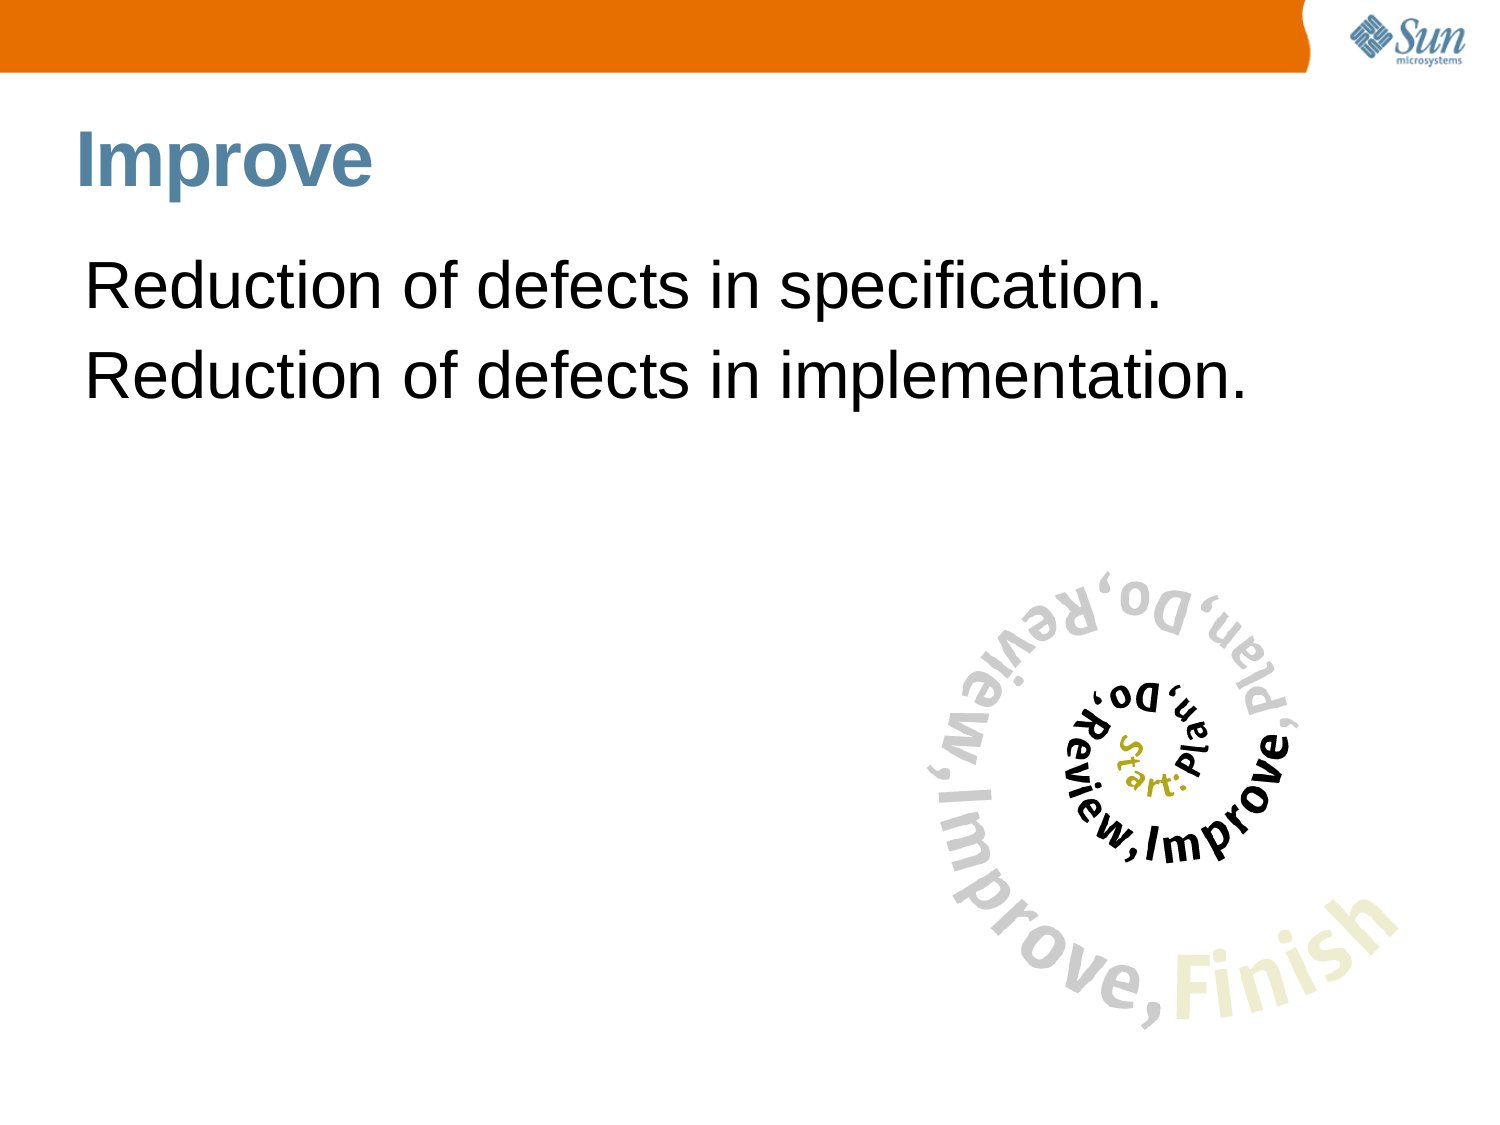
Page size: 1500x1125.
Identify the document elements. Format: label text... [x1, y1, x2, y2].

title Improve [75, 122, 1438, 228]
list Reduction of defects in specification. Reduction of defects in implementation. [64, 257, 1402, 1017]
picture [844, 487, 1491, 1112]
text_box [915, 546, 1418, 1049]
picture [0, 0, 1500, 75]
